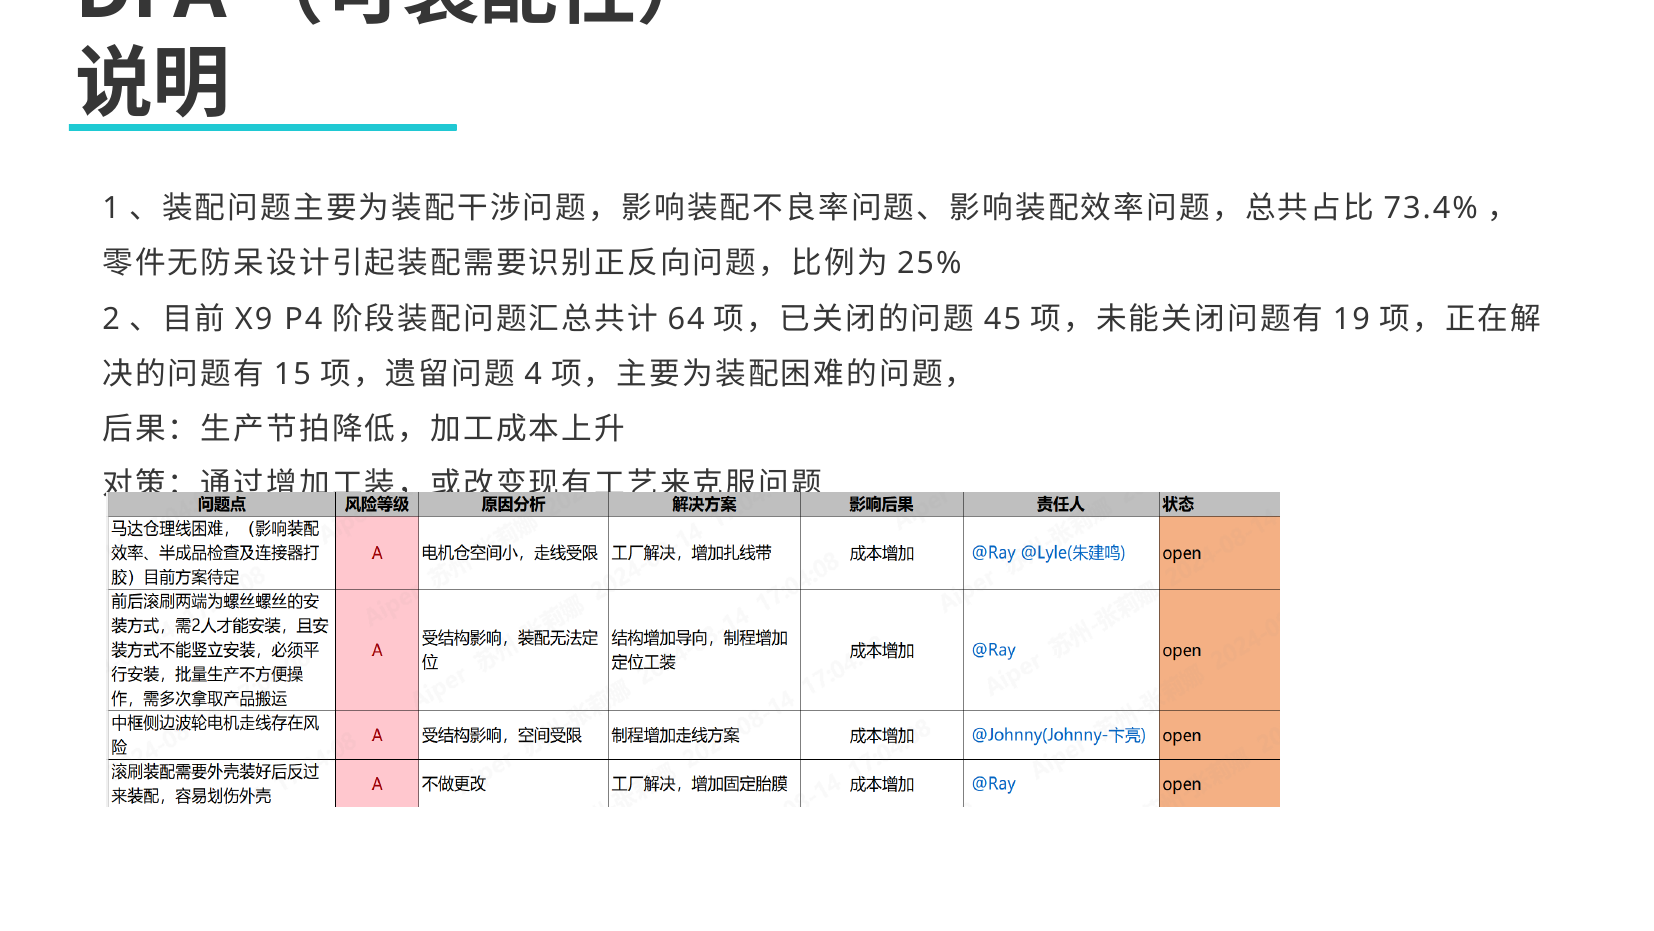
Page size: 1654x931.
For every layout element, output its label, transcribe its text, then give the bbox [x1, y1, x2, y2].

text_box [68, 124, 457, 131]
picture [106, 492, 1280, 807]
text_box DFA（可装配性）说明 [55, 37, 786, 137]
text_box 1、装配问题主要为装配干涉问题，影响装配不良率问题、影响装配效率问题，总共占比73.4%，零件无防呆设计引起装配需要识别正反向问题，比例为25% 2、目前X9 P4阶段装配问题汇总共计64项，已关闭的问题45项，未能关闭问题有19项，正在解决的问题有15项，遗留问题4项，主要为装配困难的问题， 后果：生产节拍降低，加工成本上升 对策：通过增加工装，或改变现有工艺来克服问题 [82, 159, 1571, 405]
